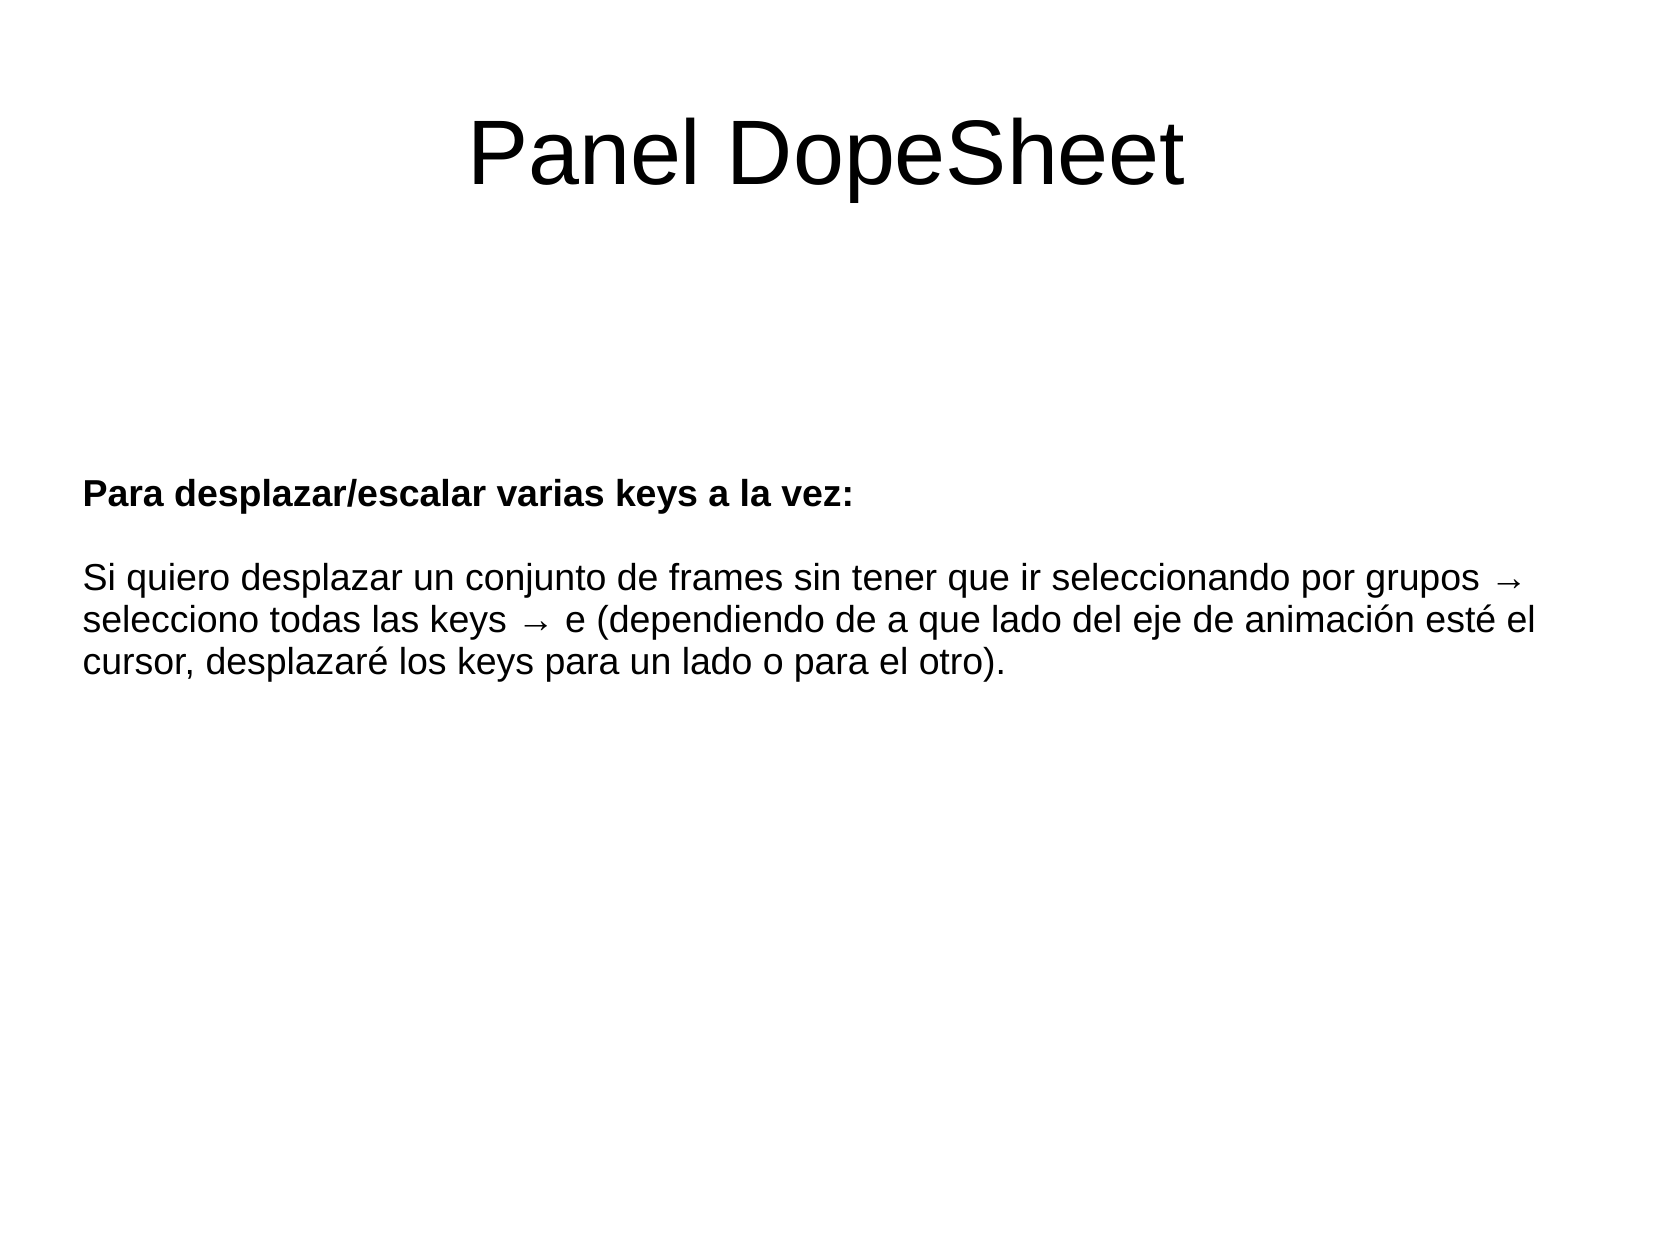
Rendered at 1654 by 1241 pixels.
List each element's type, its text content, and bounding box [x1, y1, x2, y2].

subtitle Para desplazar/escalar varias keys a la vez: Si quiero desplazar un conjunto de frames sin tener que ir seleccionando por grupos → selecciono todas las keys → e (dependiendo de a que lado del eje de animación esté el cursor, desplazaré los keys para un lado o para el otro). [82, 343, 1571, 1063]
title Panel DopeSheet [82, 49, 1571, 257]
